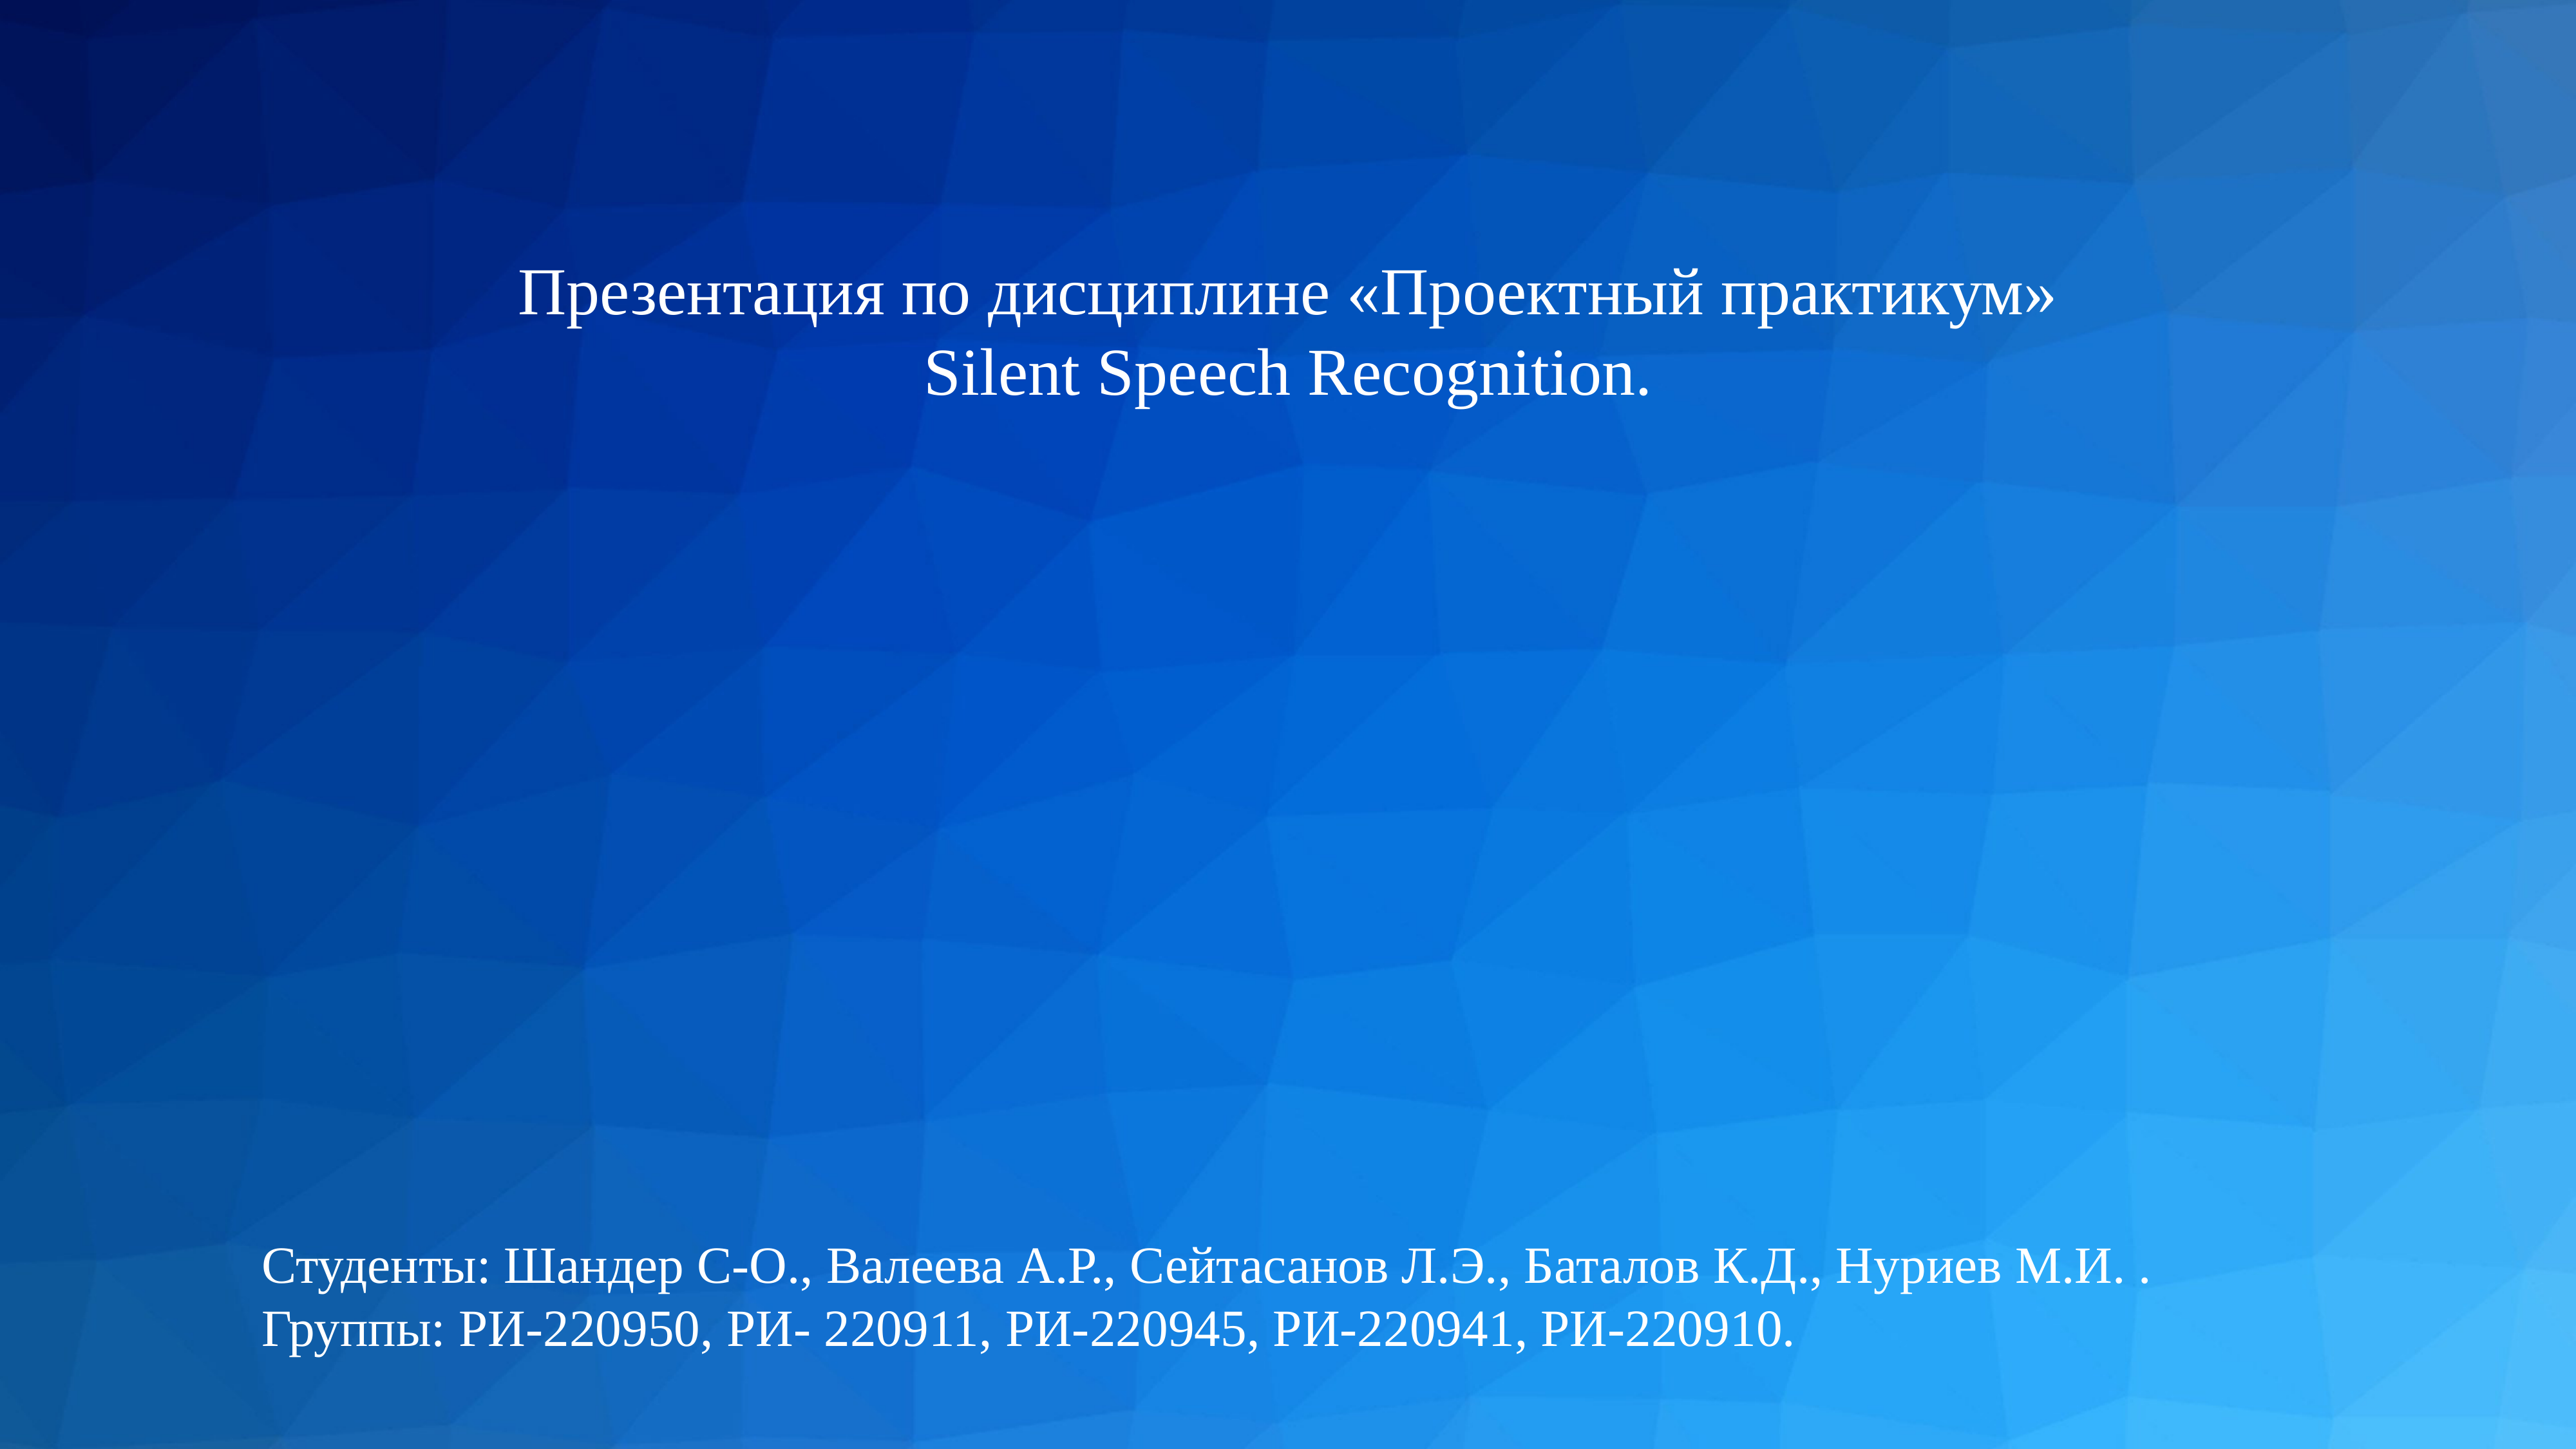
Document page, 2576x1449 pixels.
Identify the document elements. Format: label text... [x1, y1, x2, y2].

picture [0, 0, 2576, 1449]
title Презентация по дисциплине «Проектный практикум» Silent Speech Recognition. [252, 243, 2325, 734]
subtitle Студенты: Шандер С-О., Валеева А.Р., Сейтасанов Л.Э., Баталов К.Д., Нуриев М.И. . Группы: РИ-220950, РИ- 220911, РИ-220945, РИ-220941, РИ-220910. [252, 1226, 2325, 1394]
